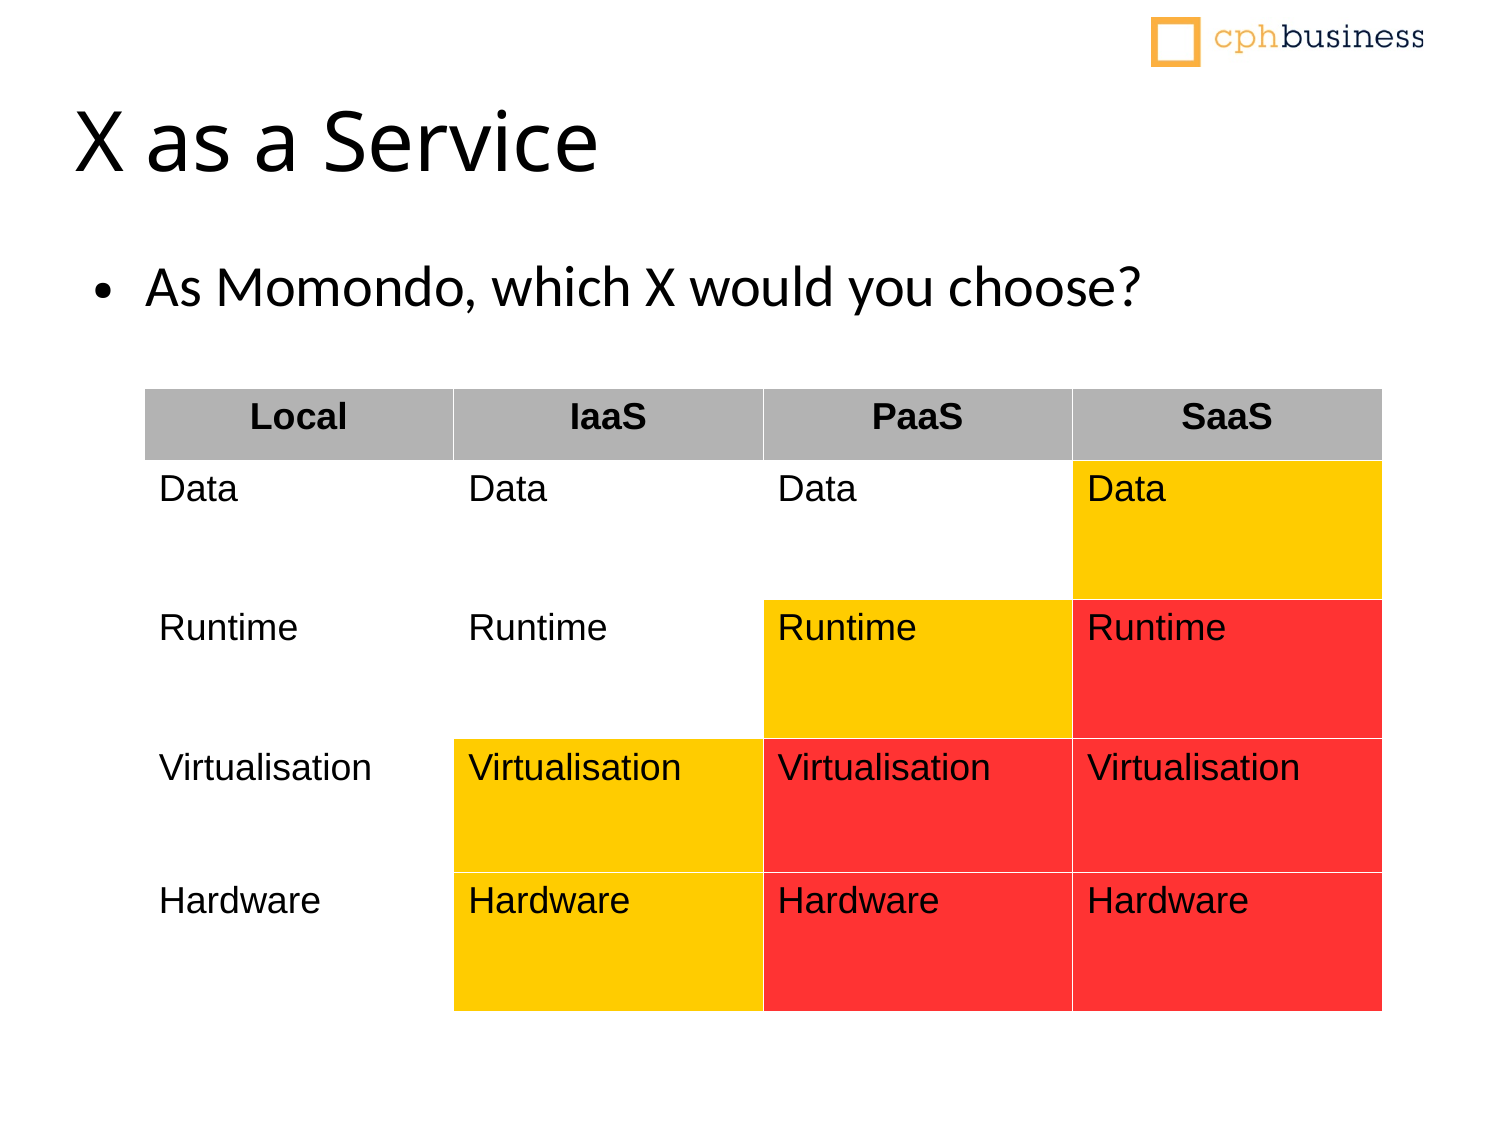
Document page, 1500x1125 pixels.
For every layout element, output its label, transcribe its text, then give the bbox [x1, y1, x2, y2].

table_cell Data [764, 461, 1072, 599]
table_cell Virtualisation [1073, 739, 1382, 872]
title X as a Service [75, 44, 1425, 233]
table_cell Hardware [1073, 873, 1382, 1011]
table_header PaaS [764, 389, 1072, 460]
table_cell Runtime [1073, 600, 1382, 738]
table_cell Virtualisation [145, 739, 453, 872]
table_cell Data [145, 461, 453, 599]
table_cell Runtime [764, 600, 1072, 738]
table_cell Hardware [145, 873, 453, 1011]
picture [1151, 17, 1424, 44]
table_header SaaS [1073, 389, 1382, 460]
table_cell Data [454, 461, 763, 599]
table_cell Hardware [764, 873, 1072, 1011]
list As Momondo, which X would you choose? [75, 263, 1425, 1016]
table_cell Virtualisation [454, 739, 763, 872]
table_cell Runtime [145, 600, 453, 738]
table_cell Runtime [454, 600, 763, 738]
table_cell Hardware [454, 873, 763, 1011]
table_cell Data [1073, 461, 1382, 599]
table_header Local [145, 389, 453, 460]
table_header IaaS [454, 389, 763, 460]
table_cell Virtualisation [764, 739, 1072, 872]
